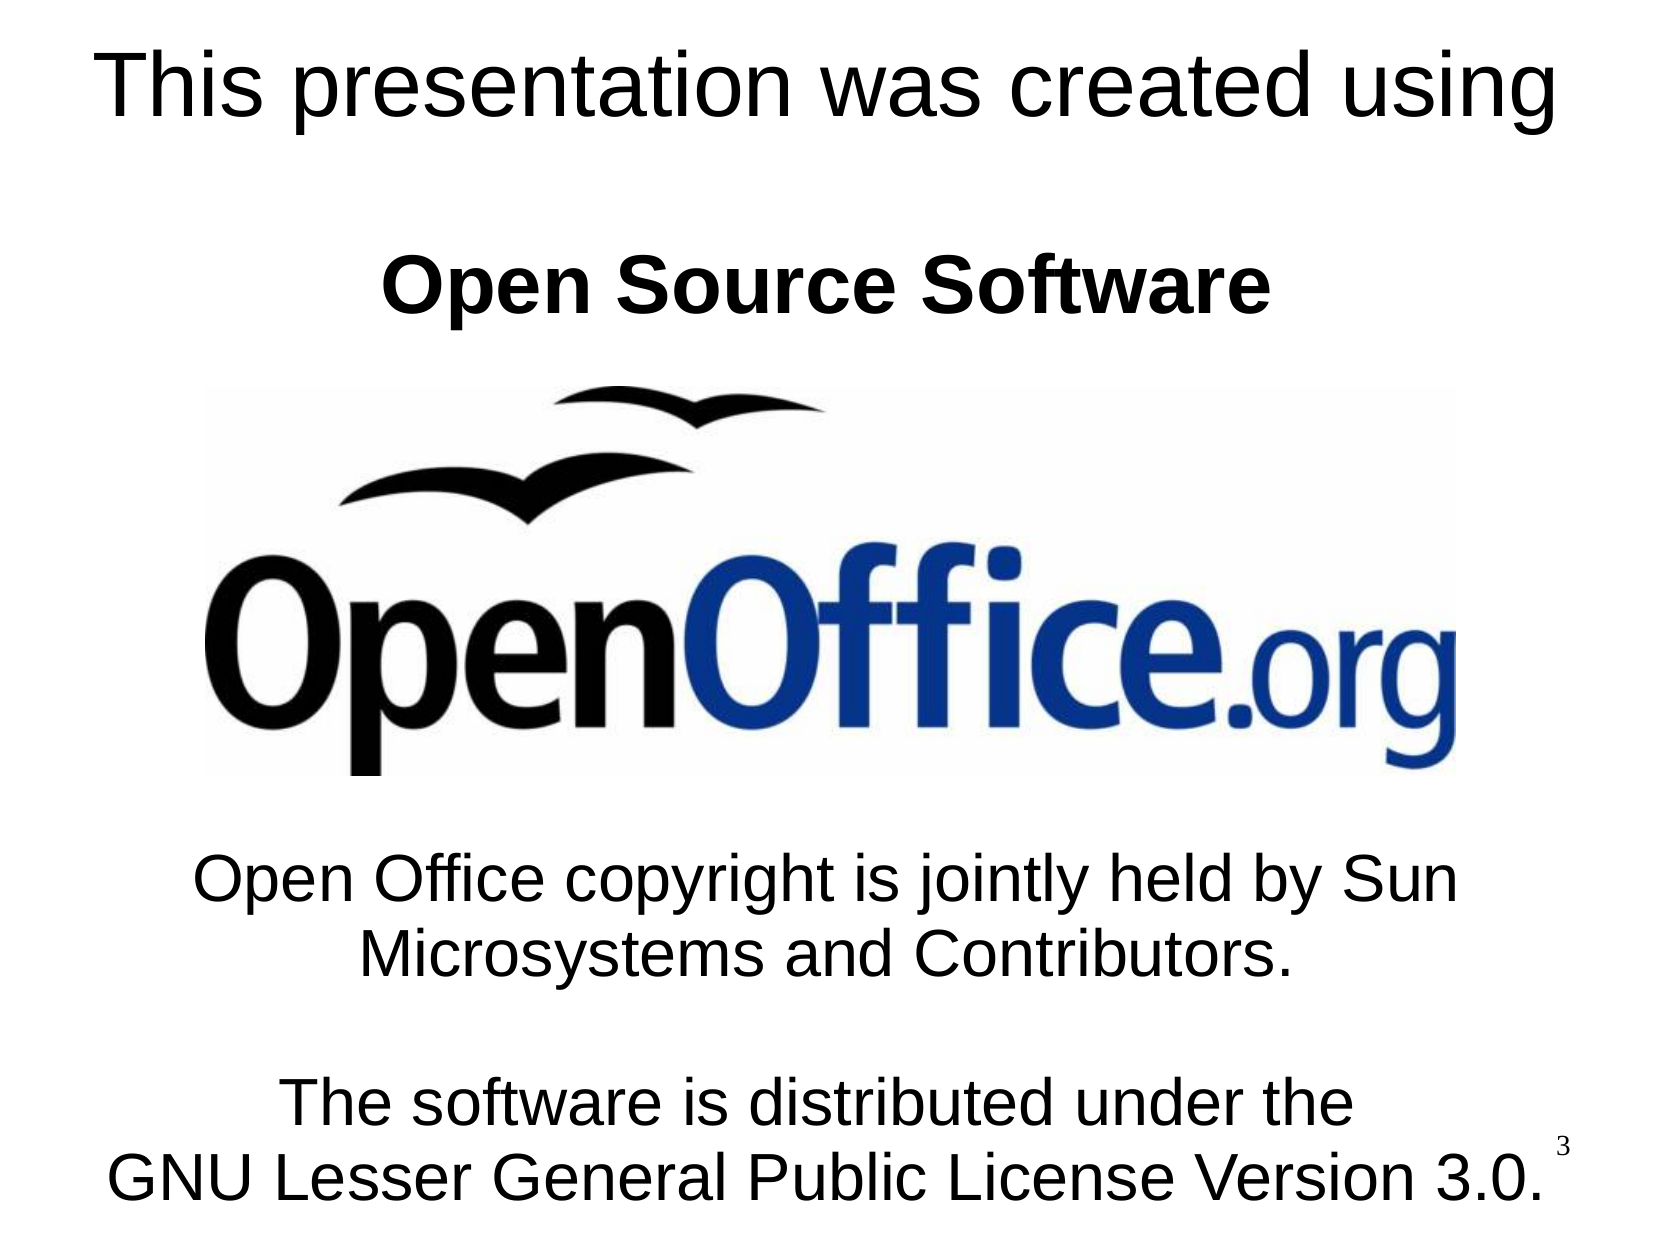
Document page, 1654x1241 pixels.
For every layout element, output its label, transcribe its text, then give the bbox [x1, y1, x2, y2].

picture [205, 386, 1456, 776]
title This presentation was created using Open Source Software [82, 33, 1571, 332]
text_box Open Office copyright is jointly held by Sun Microsystems and Contributors. The software is distributed under the GNU Lesser General Public License Version 3.0. [82, 840, 1571, 1215]
